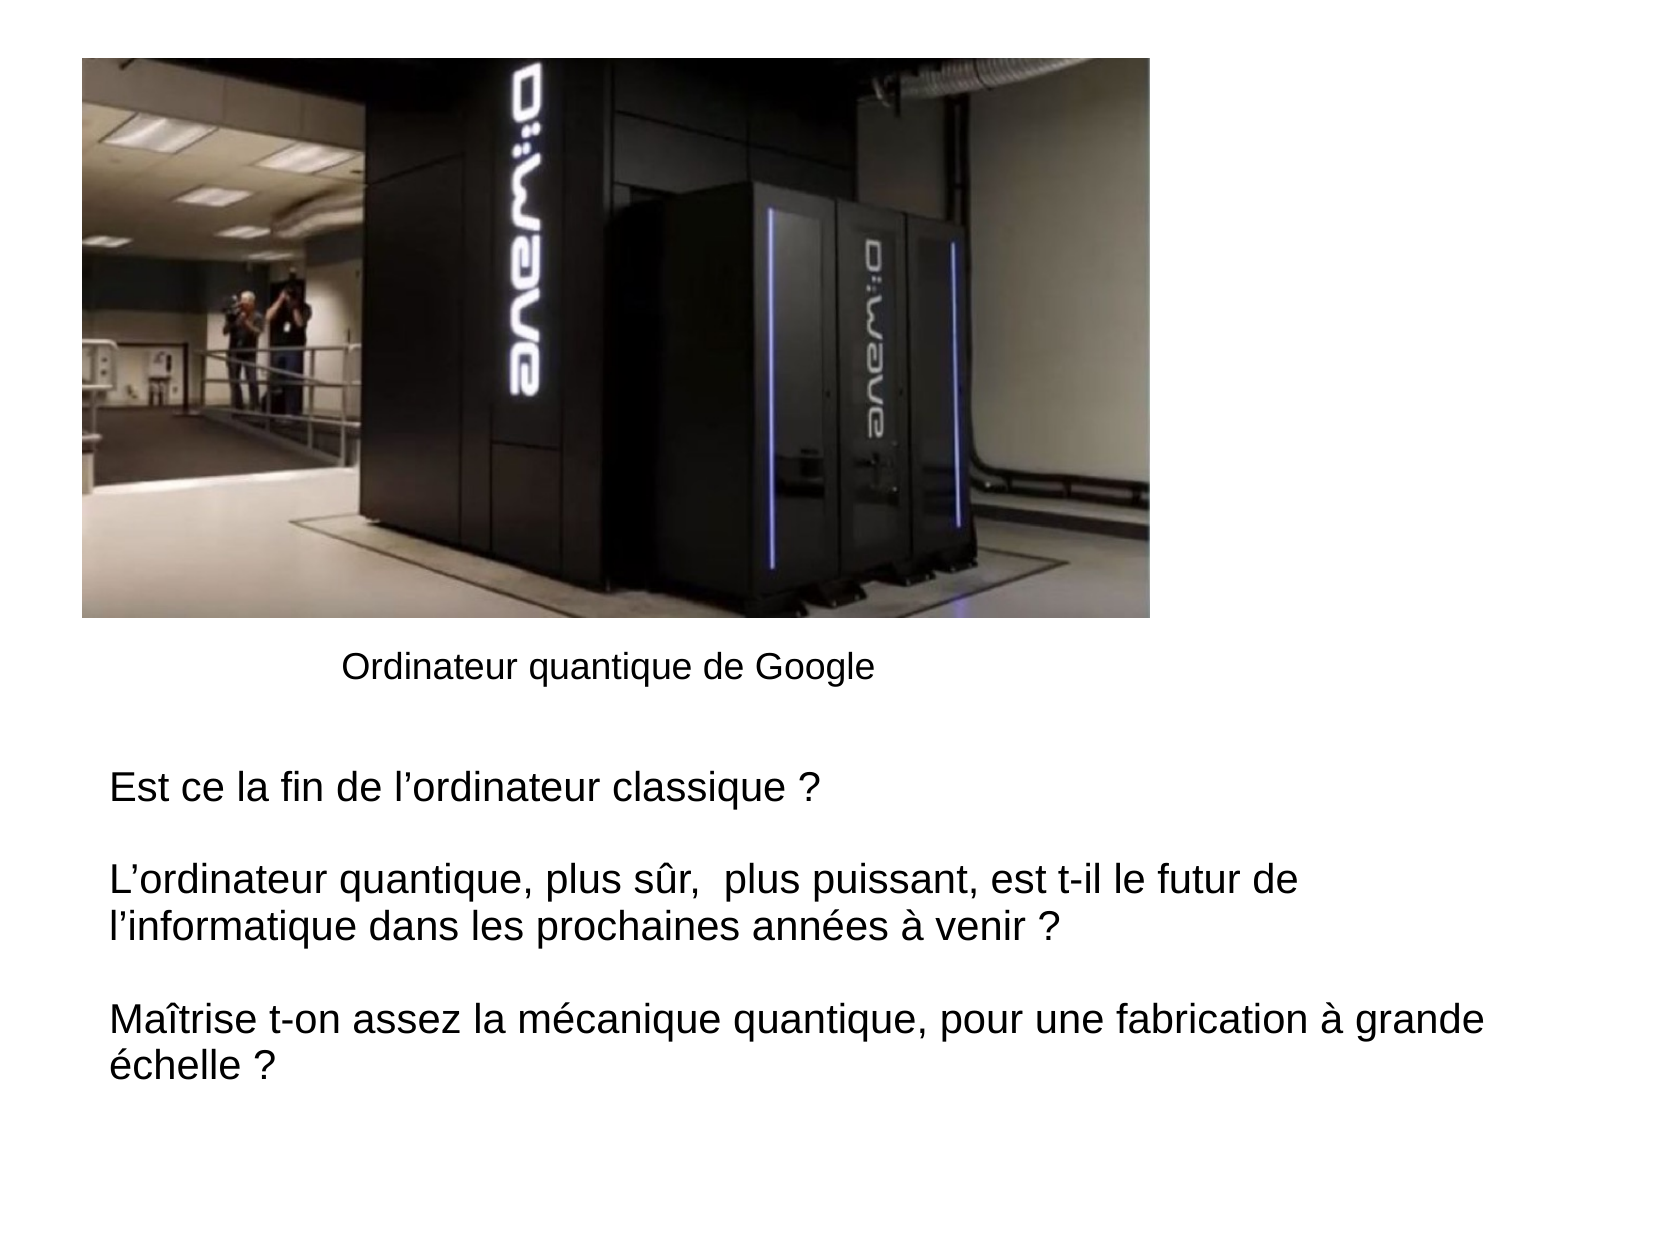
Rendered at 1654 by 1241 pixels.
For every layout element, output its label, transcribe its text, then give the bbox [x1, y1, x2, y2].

text_box Est ce la fin de l’ordinateur classique ? L’ordinateur quantique, plus sûr, plus puissant, est t-il le futur de l’informatique dans les prochaines années à venir ? Maîtrise t-on assez la mécanique quantique, pour une fabrication à grande échelle ? [94, 755, 1560, 1158]
text_box Ordinateur quantique de Google [106, 637, 1111, 695]
picture [82, 58, 1150, 619]
